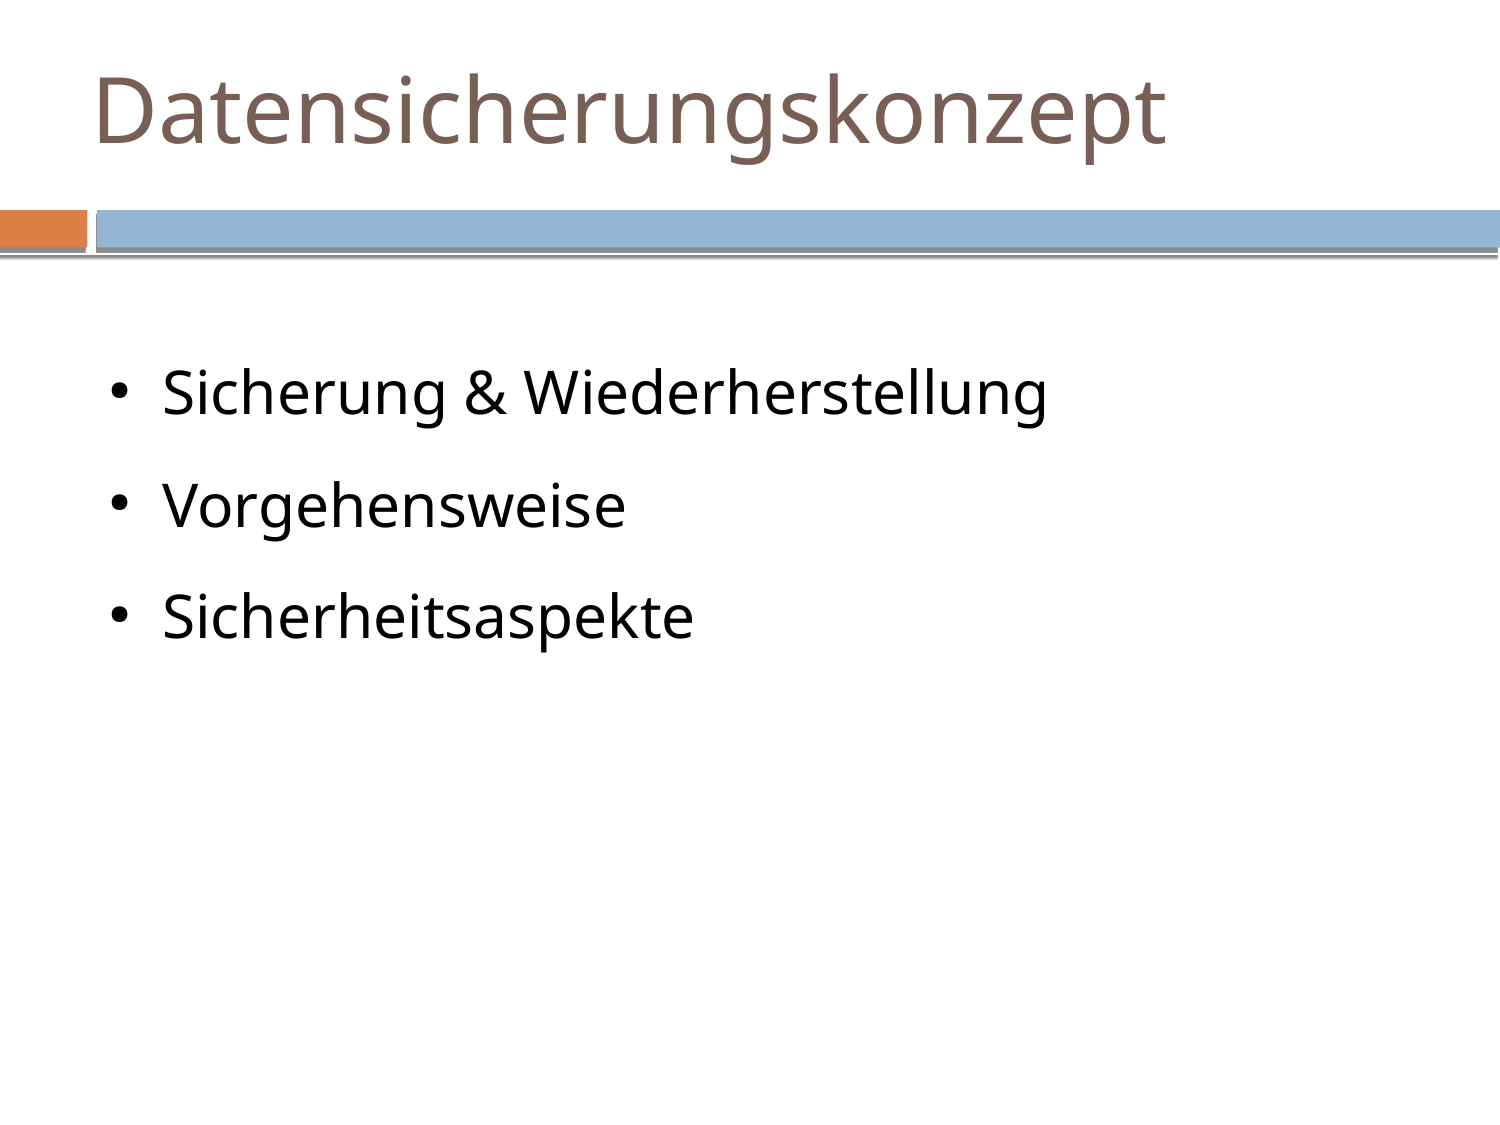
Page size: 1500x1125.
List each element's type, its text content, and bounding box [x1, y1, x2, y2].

title Datensicherungskonzept [91, 34, 1305, 182]
list Sicherung & Wiederherstellung Vorgehensweise Sicherheitsaspekte [91, 238, 1305, 908]
